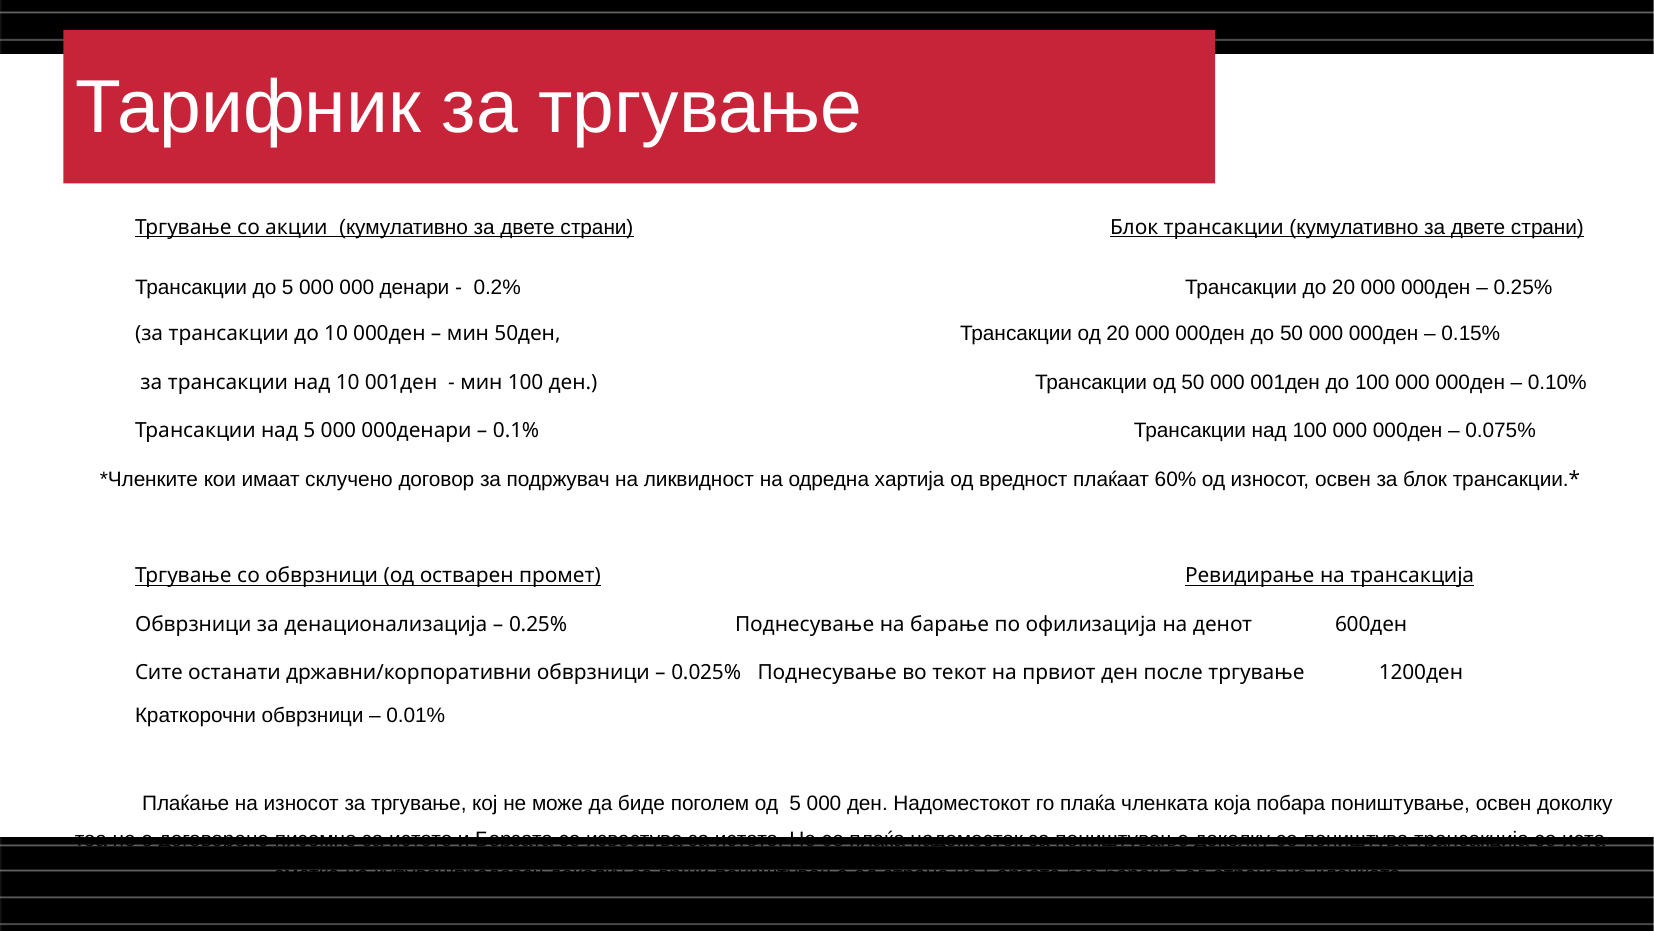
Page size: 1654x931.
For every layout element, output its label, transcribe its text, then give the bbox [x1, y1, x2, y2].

picture [1197, 837, 1202, 845]
picture [1209, 837, 1215, 845]
picture [936, 837, 941, 845]
picture [161, 837, 166, 845]
picture [1492, 837, 1497, 845]
title Тарифник за тргување [63, 29, 1216, 184]
subtitle Тргување со акции (кумулативно за двете страни) Блок трансакции (кумулативно за двете страни) Трансакции до 5 000 000 денари - 0.2% Трансакции до 20 000 000ден – 0.25% (за трансакции до 10 000ден – мин 50ден, Трансакции од 20 000 000ден до 50 000 000ден – 0.15% за трансакции над 10 001ден - мин 100 ден.) Трансакции од 50 000 001ден до 100 000 000ден – 0.10% Трансакции над 5 000 000денари – 0.1% Трансакции над 100 000 000ден – 0.075% *Членките кои имаат склучено договор за подржувач на ликвидност на одредна хартија од вредност плаќаат 60% од износот, освен за блок трансакции.* Тргување со обврзници (од остварен промет) Ревидирање на трансакција Обврзници за денационализација – 0.25% Поднесување на барање по офилизација на денот 600ден Сите останати државни/корпоративни обврзници – 0.025% Поднесување во текот на првиот ден после тргување 1200ден Краткорочни обврзници – 0.01% Плаќање на износот за тргување, кој не може да биде поголем од 5 000 ден. Надоместокот го плаќа членката која побара поништување, освен доколку тоа не е договорено писемно за истото и Берзата се известува за истото. Не се плаќа надоместок за поништување доколку се поништува трансакција со иста сметка на купувач/продавач доколку се врши поништување од страна на Берзата без барање од страна на членката. [60, 204, 1621, 832]
picture [948, 837, 954, 845]
picture [1317, 837, 1323, 845]
picture [192, 837, 198, 845]
picture [1069, 837, 1075, 845]
picture [1426, 837, 1432, 845]
picture [749, 837, 755, 845]
picture [503, 837, 509, 845]
picture [173, 837, 179, 845]
picture [1230, 837, 1236, 845]
picture [214, 837, 220, 845]
picture [0, 0, 1654, 54]
picture [86, 837, 92, 845]
picture [0, 837, 1654, 931]
picture [1005, 837, 1011, 845]
picture [769, 837, 775, 845]
picture [348, 837, 354, 845]
picture [423, 837, 429, 845]
picture [260, 837, 266, 845]
picture [1547, 837, 1553, 845]
picture [443, 837, 449, 845]
picture [225, 837, 231, 845]
